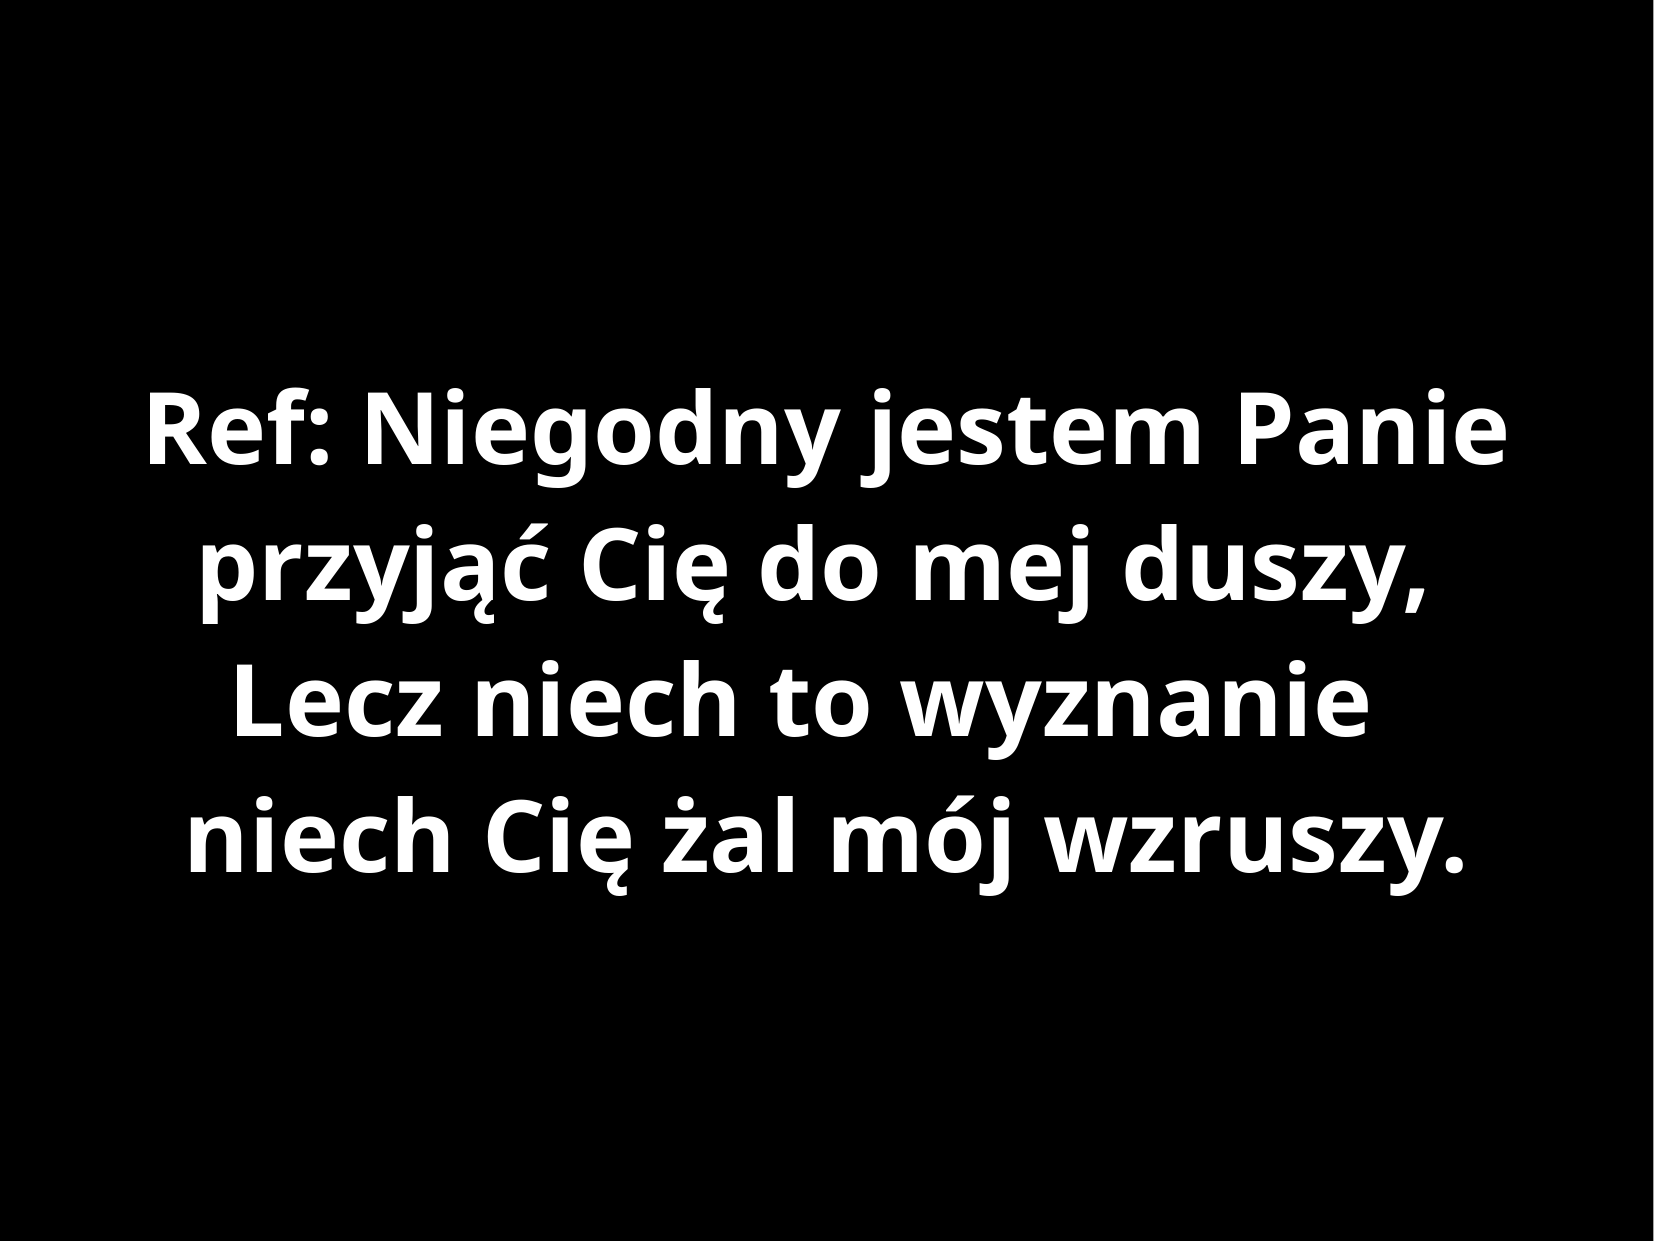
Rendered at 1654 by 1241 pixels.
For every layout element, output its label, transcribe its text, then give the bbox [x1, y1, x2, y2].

title Ref: Niegodny jestem Panie przyjąć Cię do mej duszy, Lecz niech to wyznanie niech Cię żal mój wzruszy. [0, 0, 1654, 1241]
